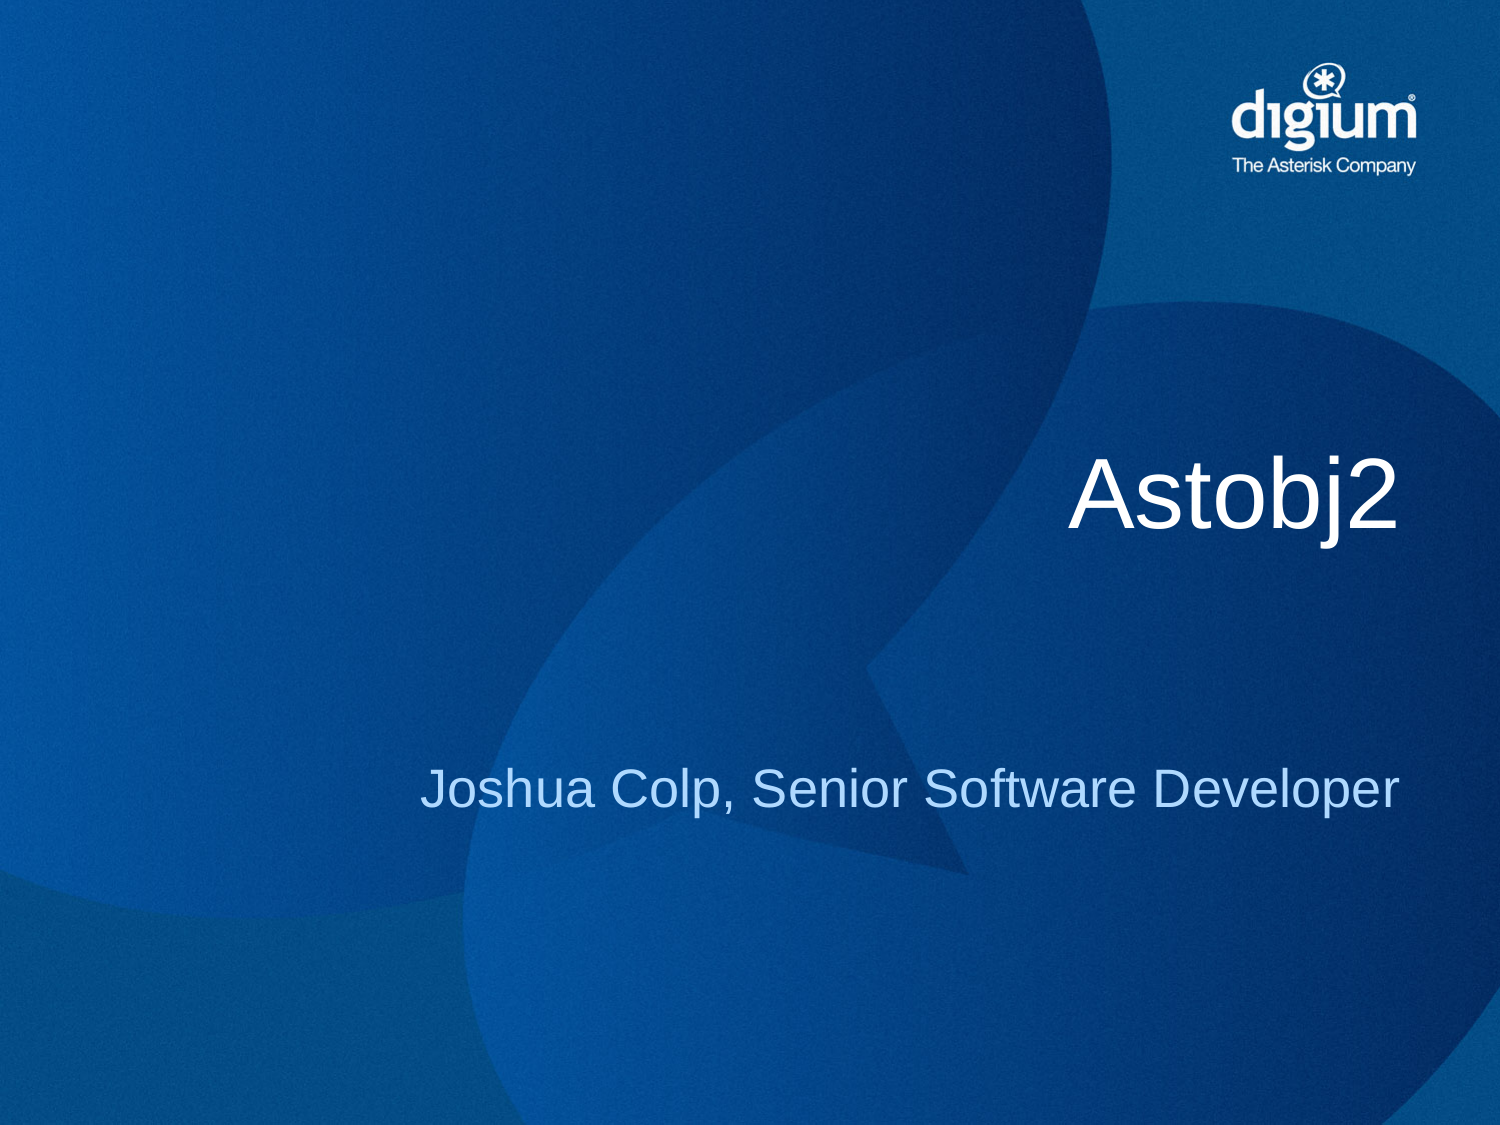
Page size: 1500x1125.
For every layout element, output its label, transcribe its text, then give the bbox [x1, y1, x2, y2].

title Astobj2 [201, 442, 1402, 665]
picture [0, 0, 1500, 1125]
text_box Joshua Colp, Senior Software Developer [204, 758, 1402, 830]
